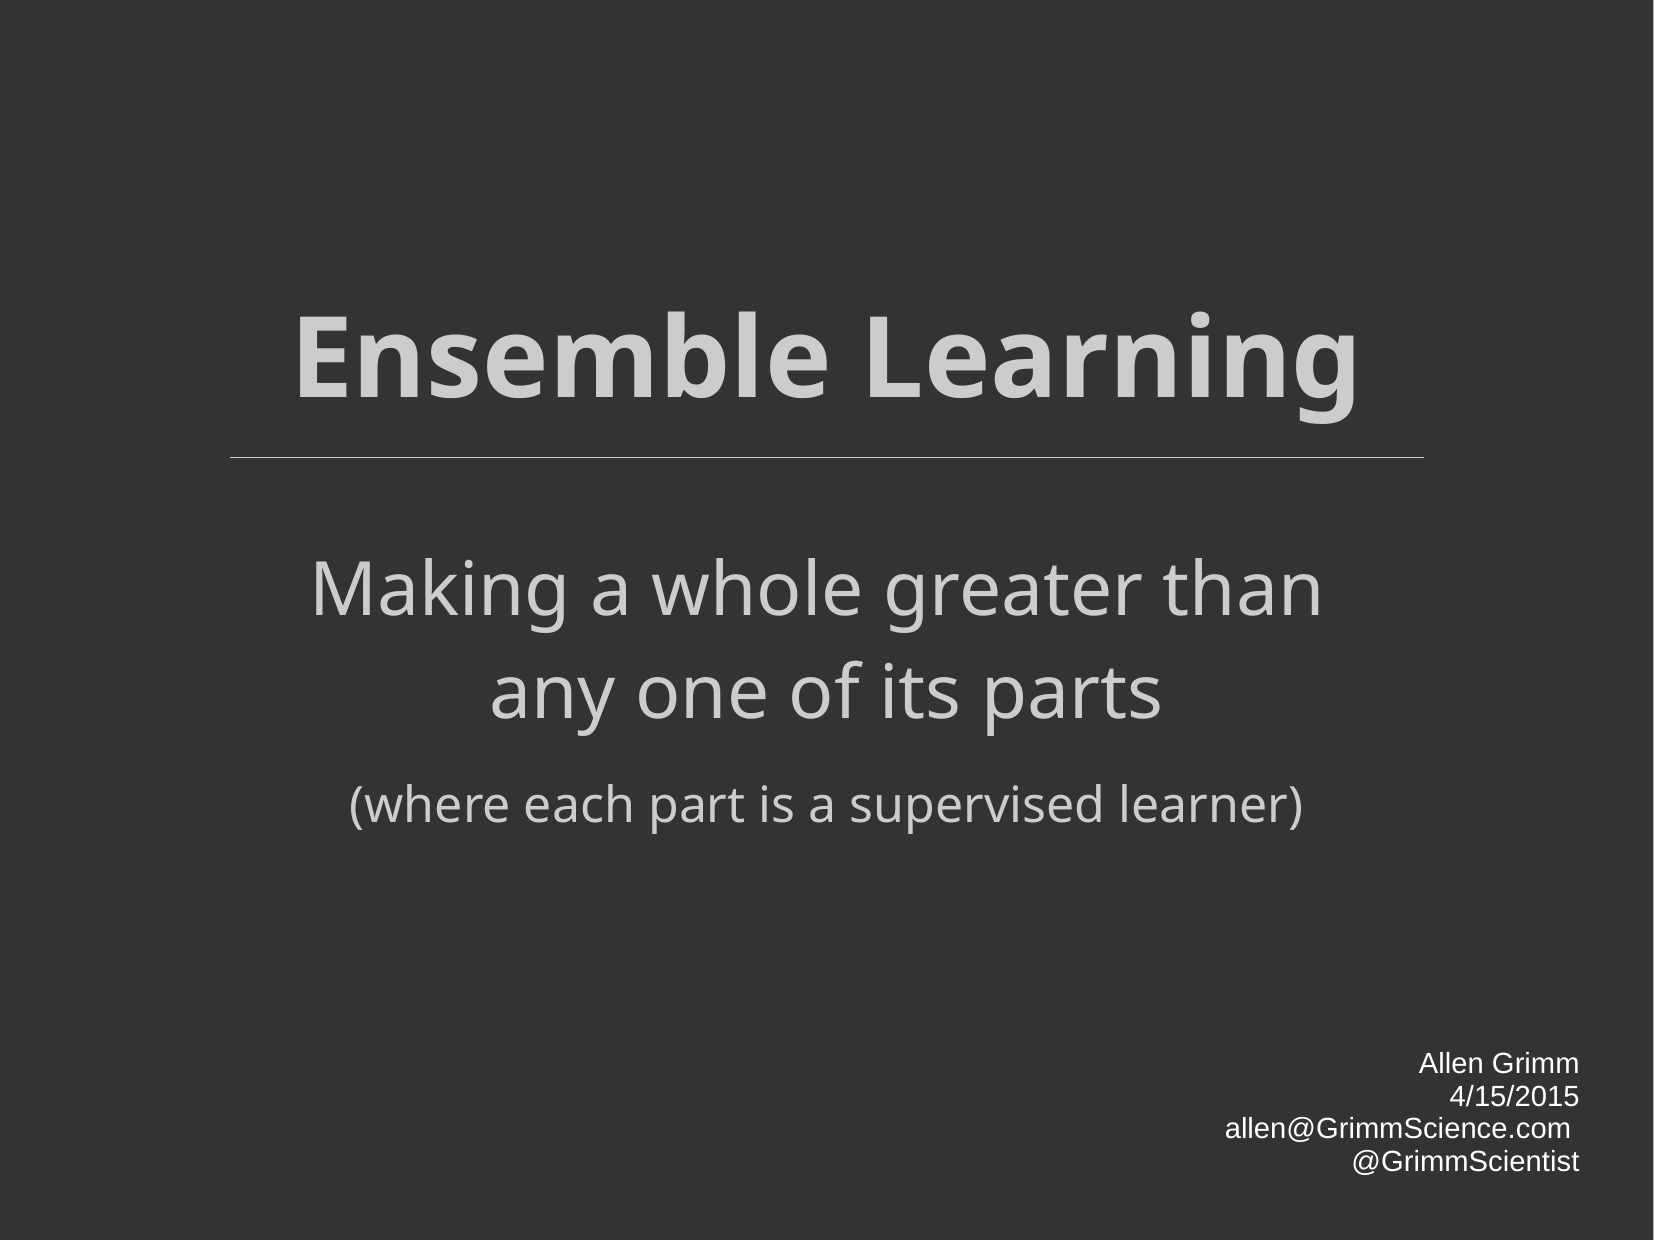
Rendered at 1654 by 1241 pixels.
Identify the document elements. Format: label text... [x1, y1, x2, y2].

text_box Allen Grimm 4/15/2015 allen@GrimmScience.com @GrimmScientist [1098, 1039, 1595, 1186]
title Ensemble Learning [82, 250, 1571, 458]
subtitle Making a whole greater than any one of its parts (where each part is a supervised learner) [82, 496, 1571, 951]
